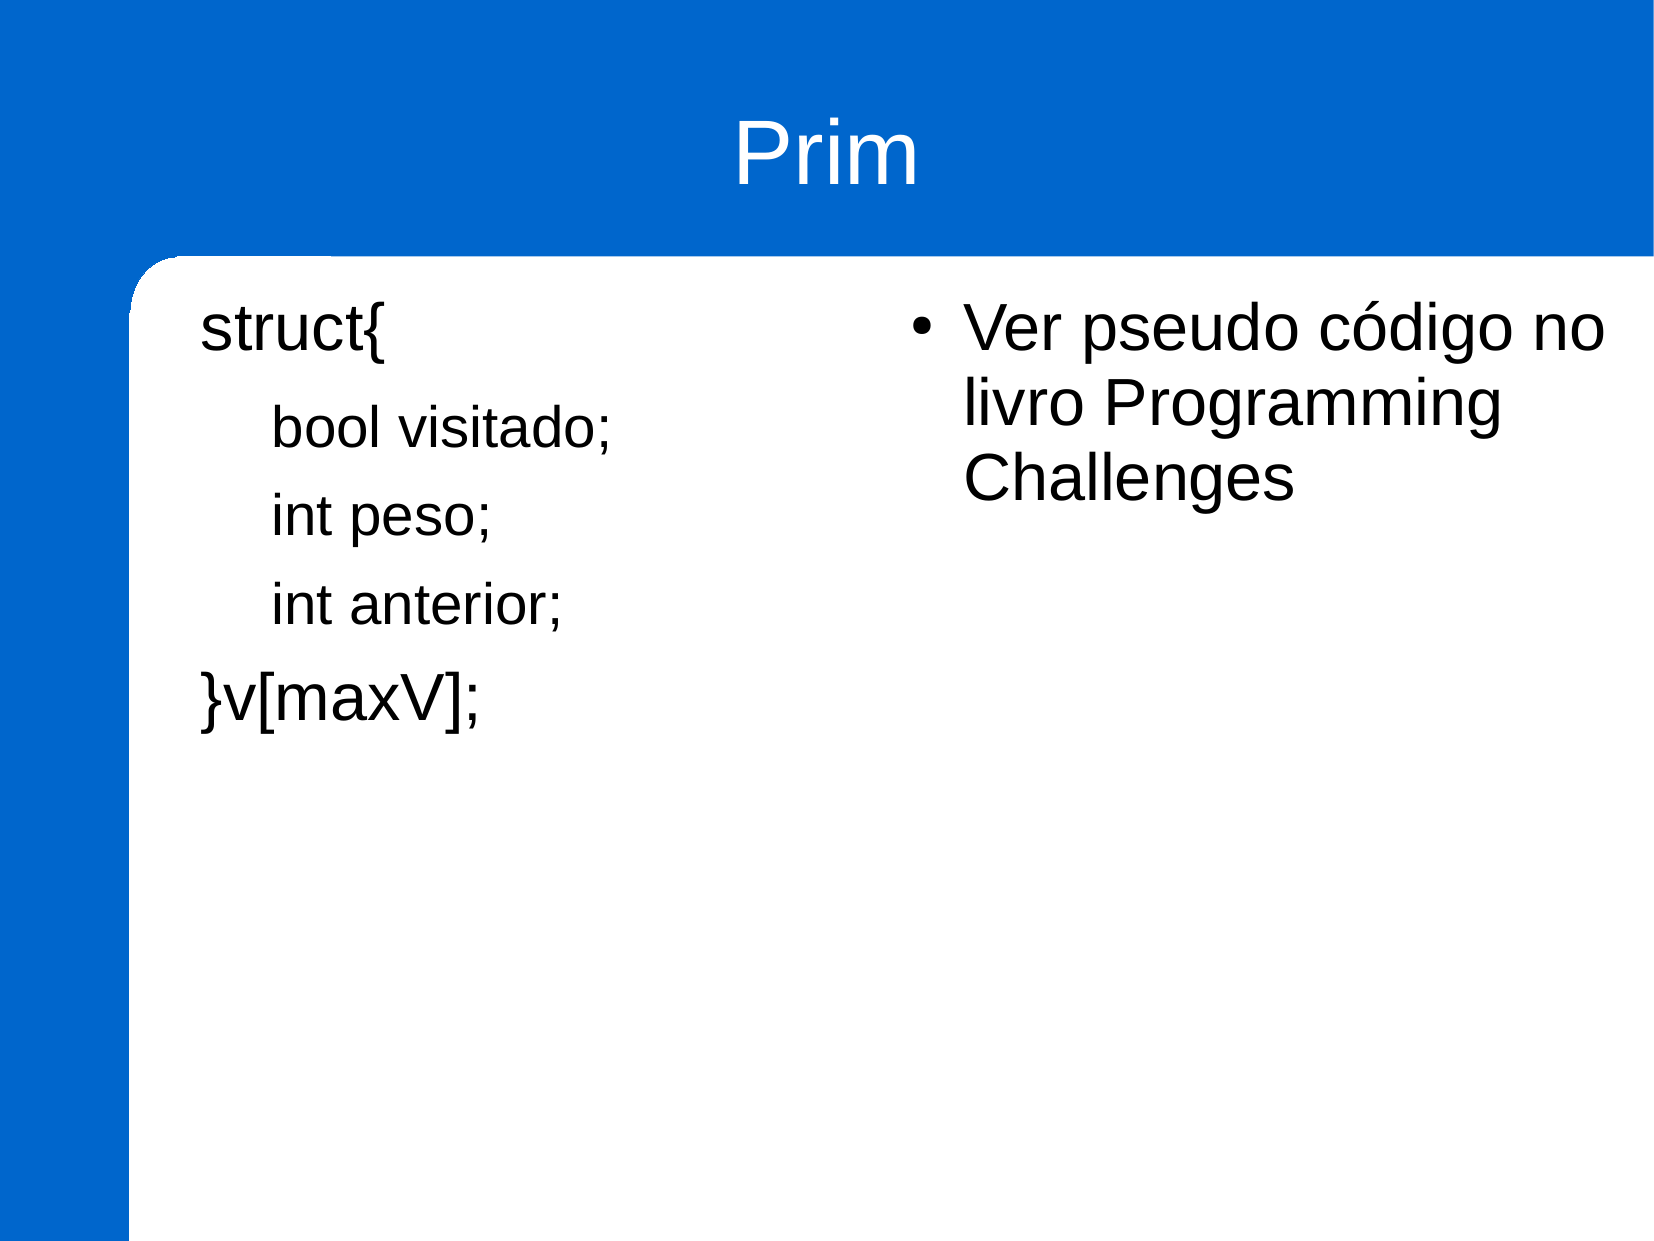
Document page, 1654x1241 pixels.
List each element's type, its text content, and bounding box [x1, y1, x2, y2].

list Ver pseudo código no livro Programming Challenges [892, 290, 1619, 1010]
title Prim [82, 49, 1571, 257]
list struct{ bool visitado; int peso; int anterior; }v[maxV]; [129, 290, 857, 1010]
